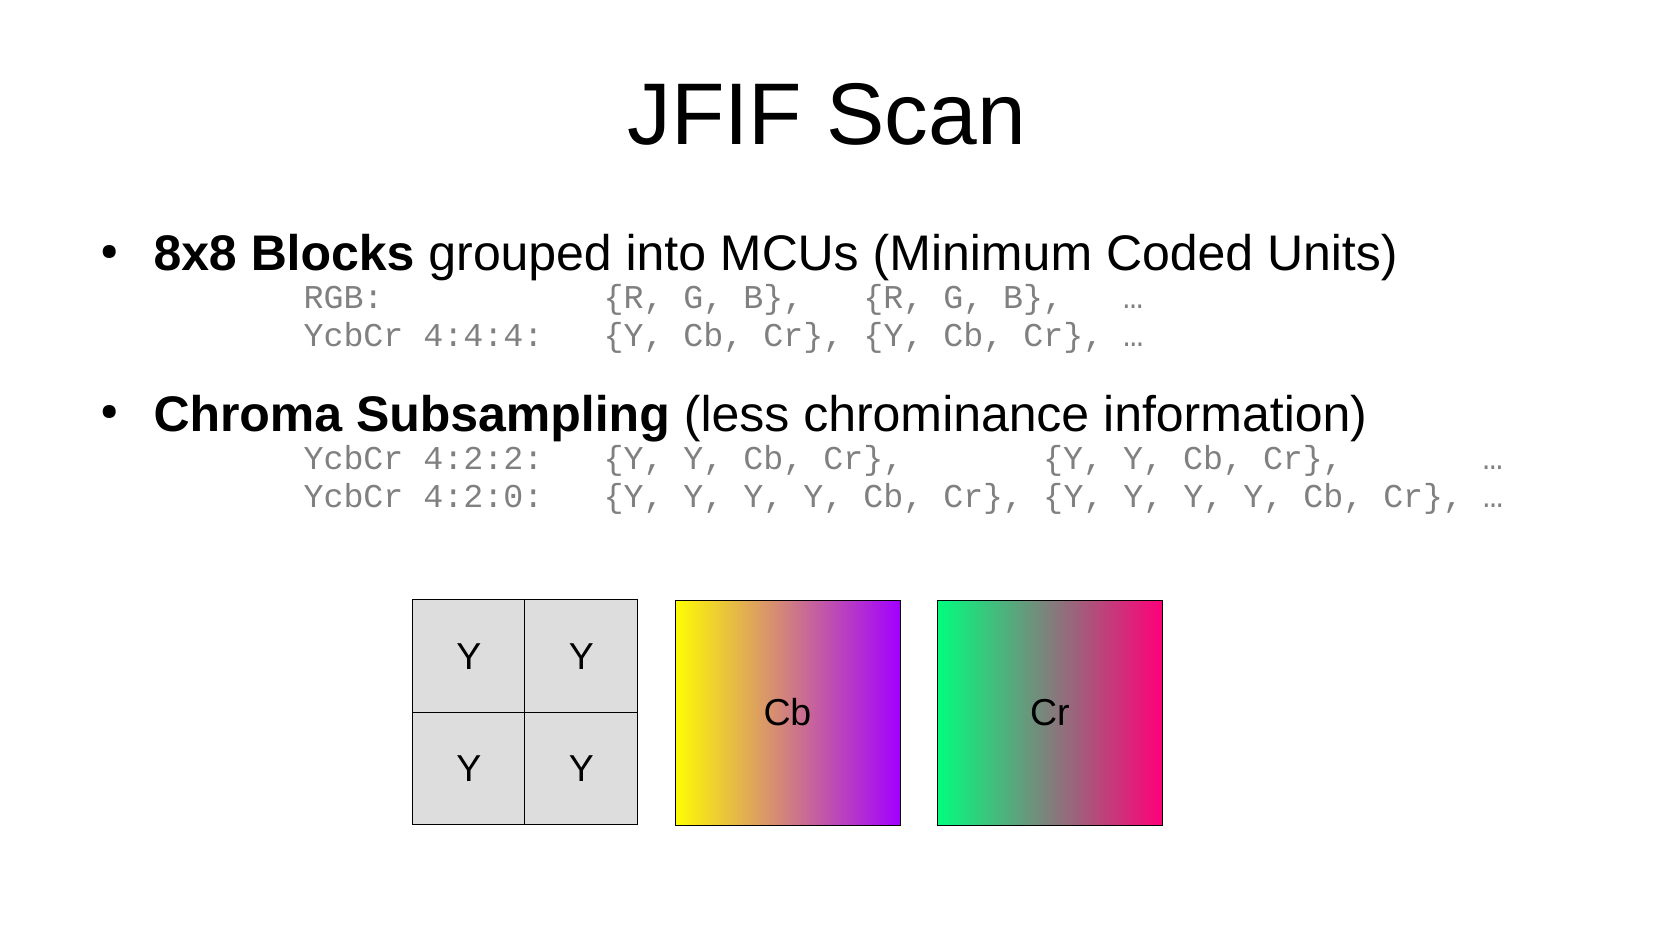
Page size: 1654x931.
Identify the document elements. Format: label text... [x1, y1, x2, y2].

text_box Y [524, 599, 638, 712]
text_box Y [524, 712, 638, 825]
title JFIF Scan [82, 37, 1571, 193]
text_box Cr [937, 600, 1163, 826]
list 8x8 Blocks grouped into MCUs (Minimum Coded Units) RGB: {R, G, B}, {R, G, B}, … YcbCr 4:4:4: {Y, Cb, Cr}, {Y, Cb, Cr}, … Chroma Subsampling (less chrominance information) YcbCr 4:2:2: {Y, Y, Cb, Cr}, {Y, Y, Cb, Cr}, … YcbCr 4:2:0: {Y, Y, Y, Y, Cb, Cr}, {Y, Y, Y, Y, Cb, Cr}, … [82, 225, 1571, 601]
text_box Cb [675, 600, 901, 826]
text_box Y [412, 712, 524, 825]
text_box Y [412, 599, 524, 712]
